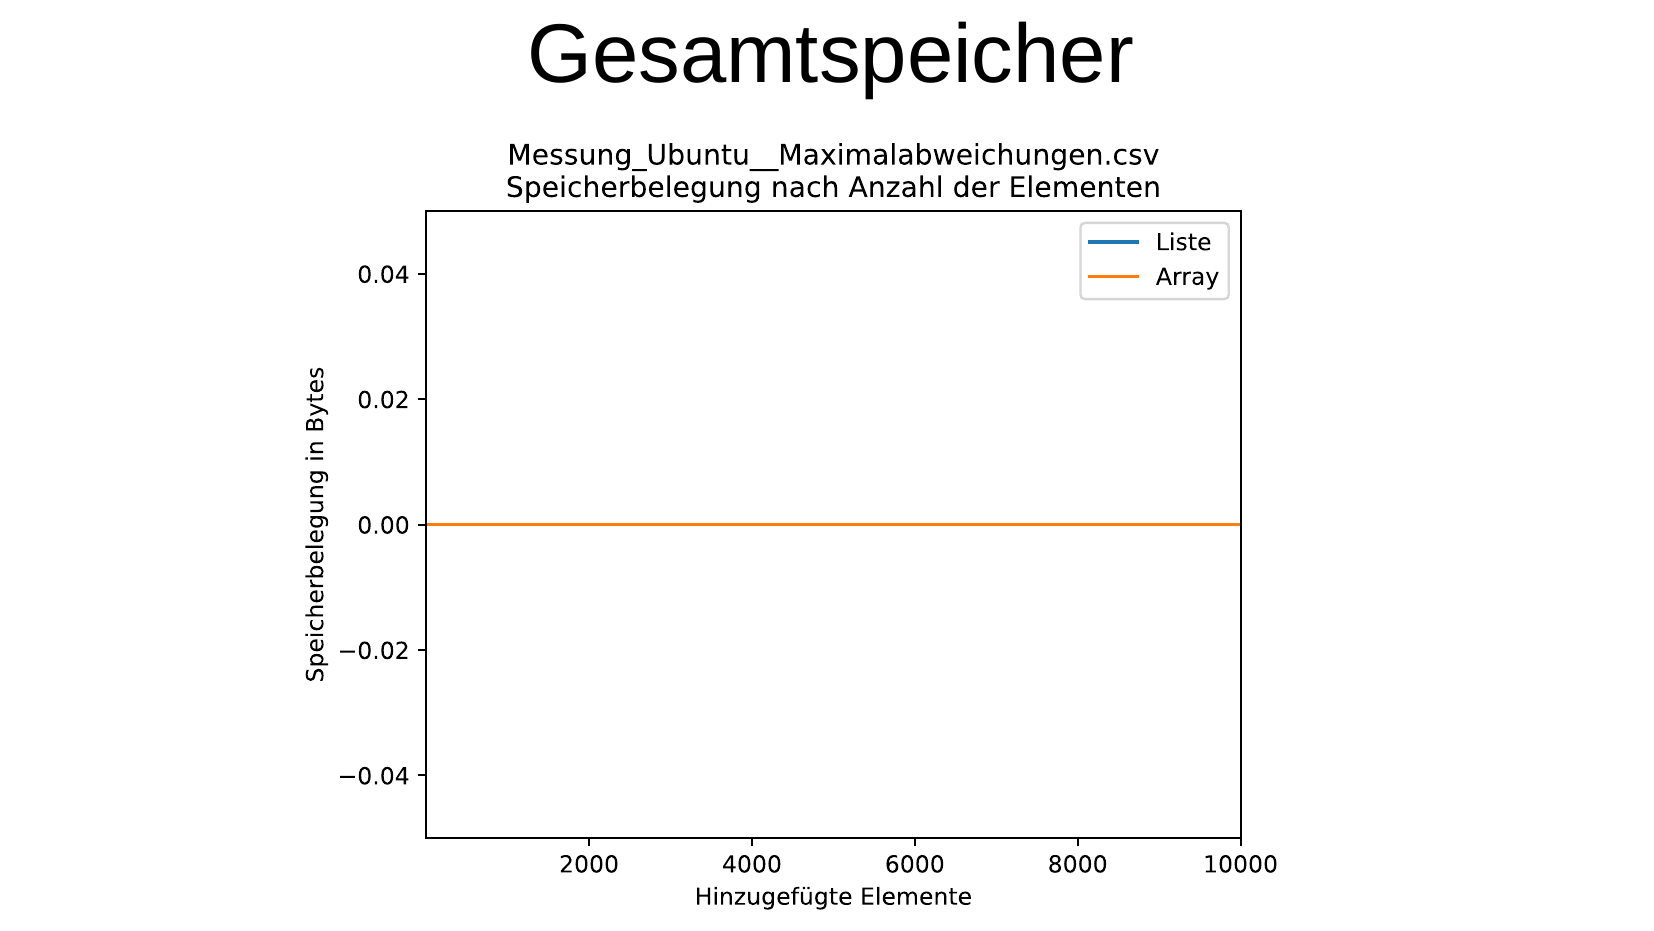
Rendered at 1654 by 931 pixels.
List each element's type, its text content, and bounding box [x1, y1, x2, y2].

title Gesamtspeicher [86, 0, 1576, 113]
picture [262, 112, 1351, 929]
